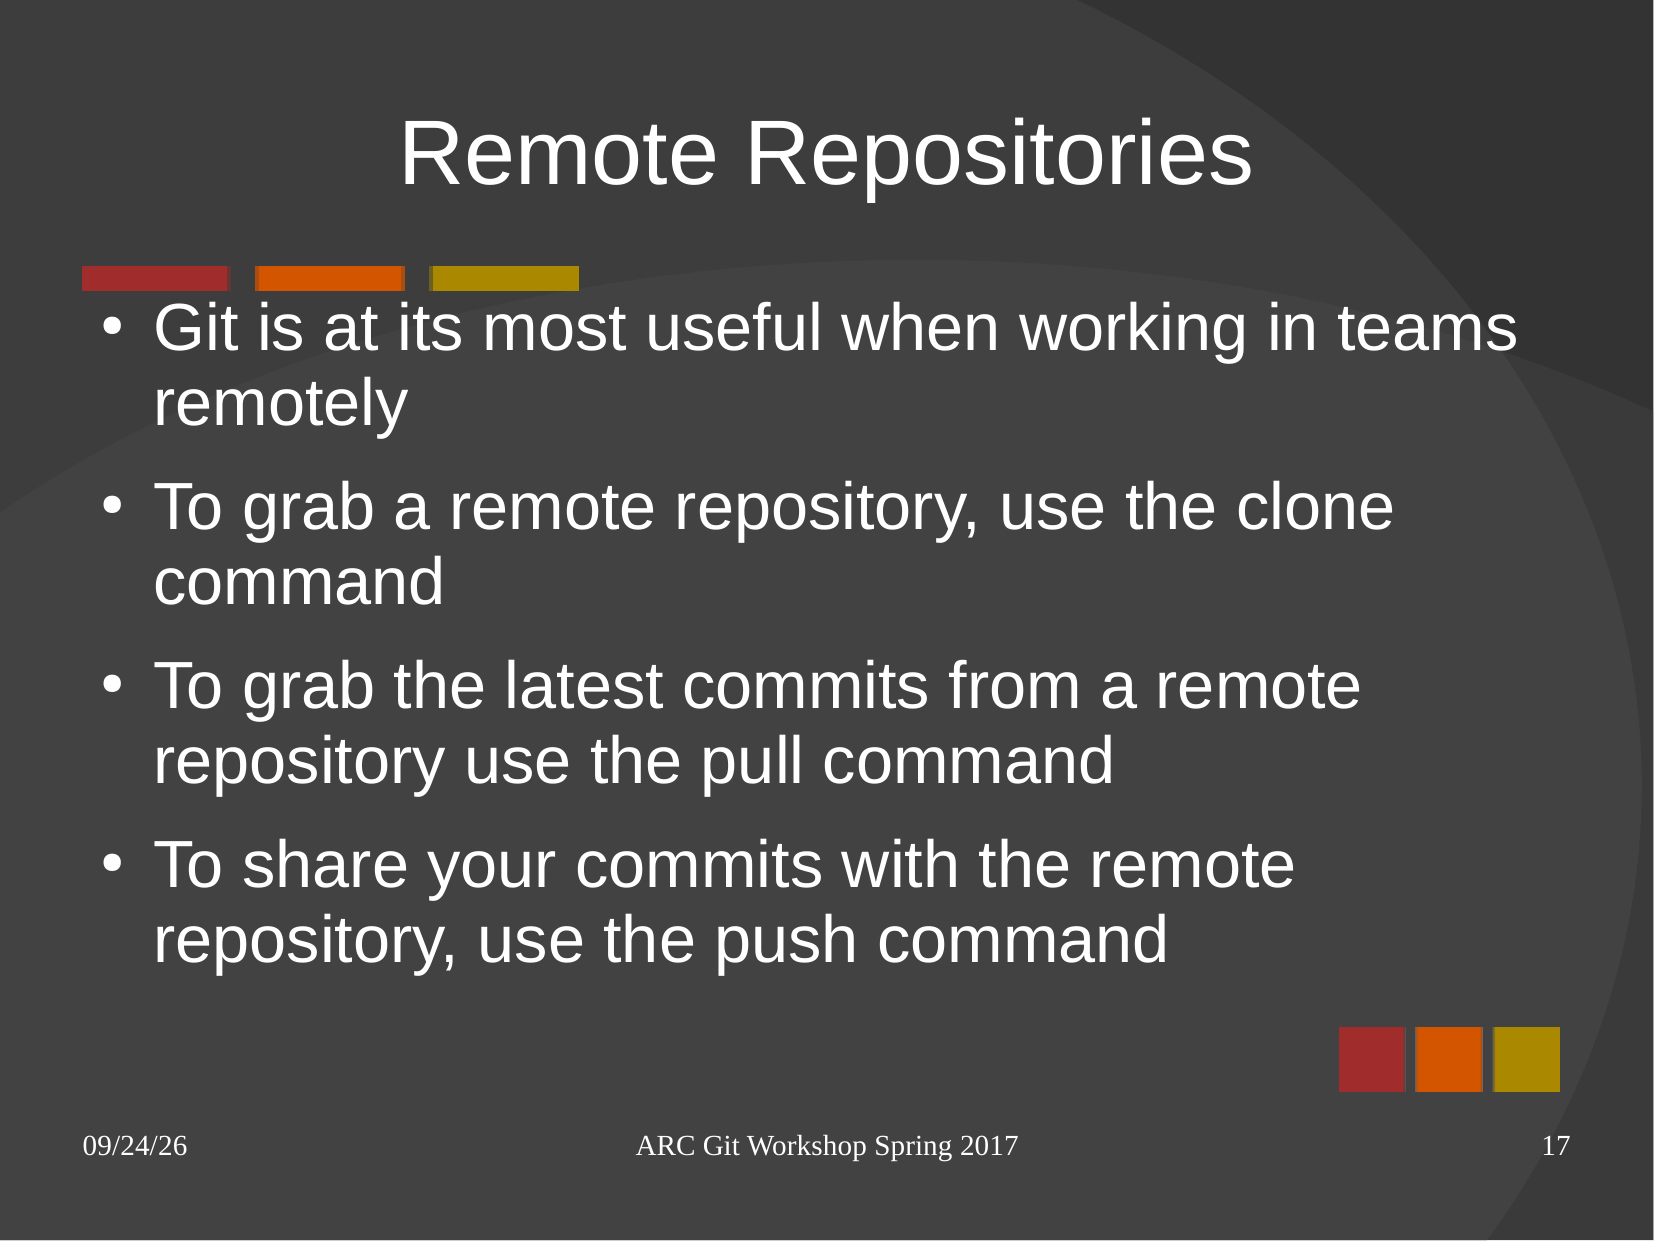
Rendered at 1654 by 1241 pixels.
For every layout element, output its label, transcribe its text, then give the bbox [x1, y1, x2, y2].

picture [82, 266, 579, 290]
title Remote Repositories [82, 49, 1571, 257]
list Git is at its most useful when working in teams remotely To grab a remote repository, use the clone command To grab the latest commits from a remote repository use the pull command To share your commits with the remote repository, use the push command [82, 290, 1571, 1010]
picture [1339, 1027, 1560, 1092]
